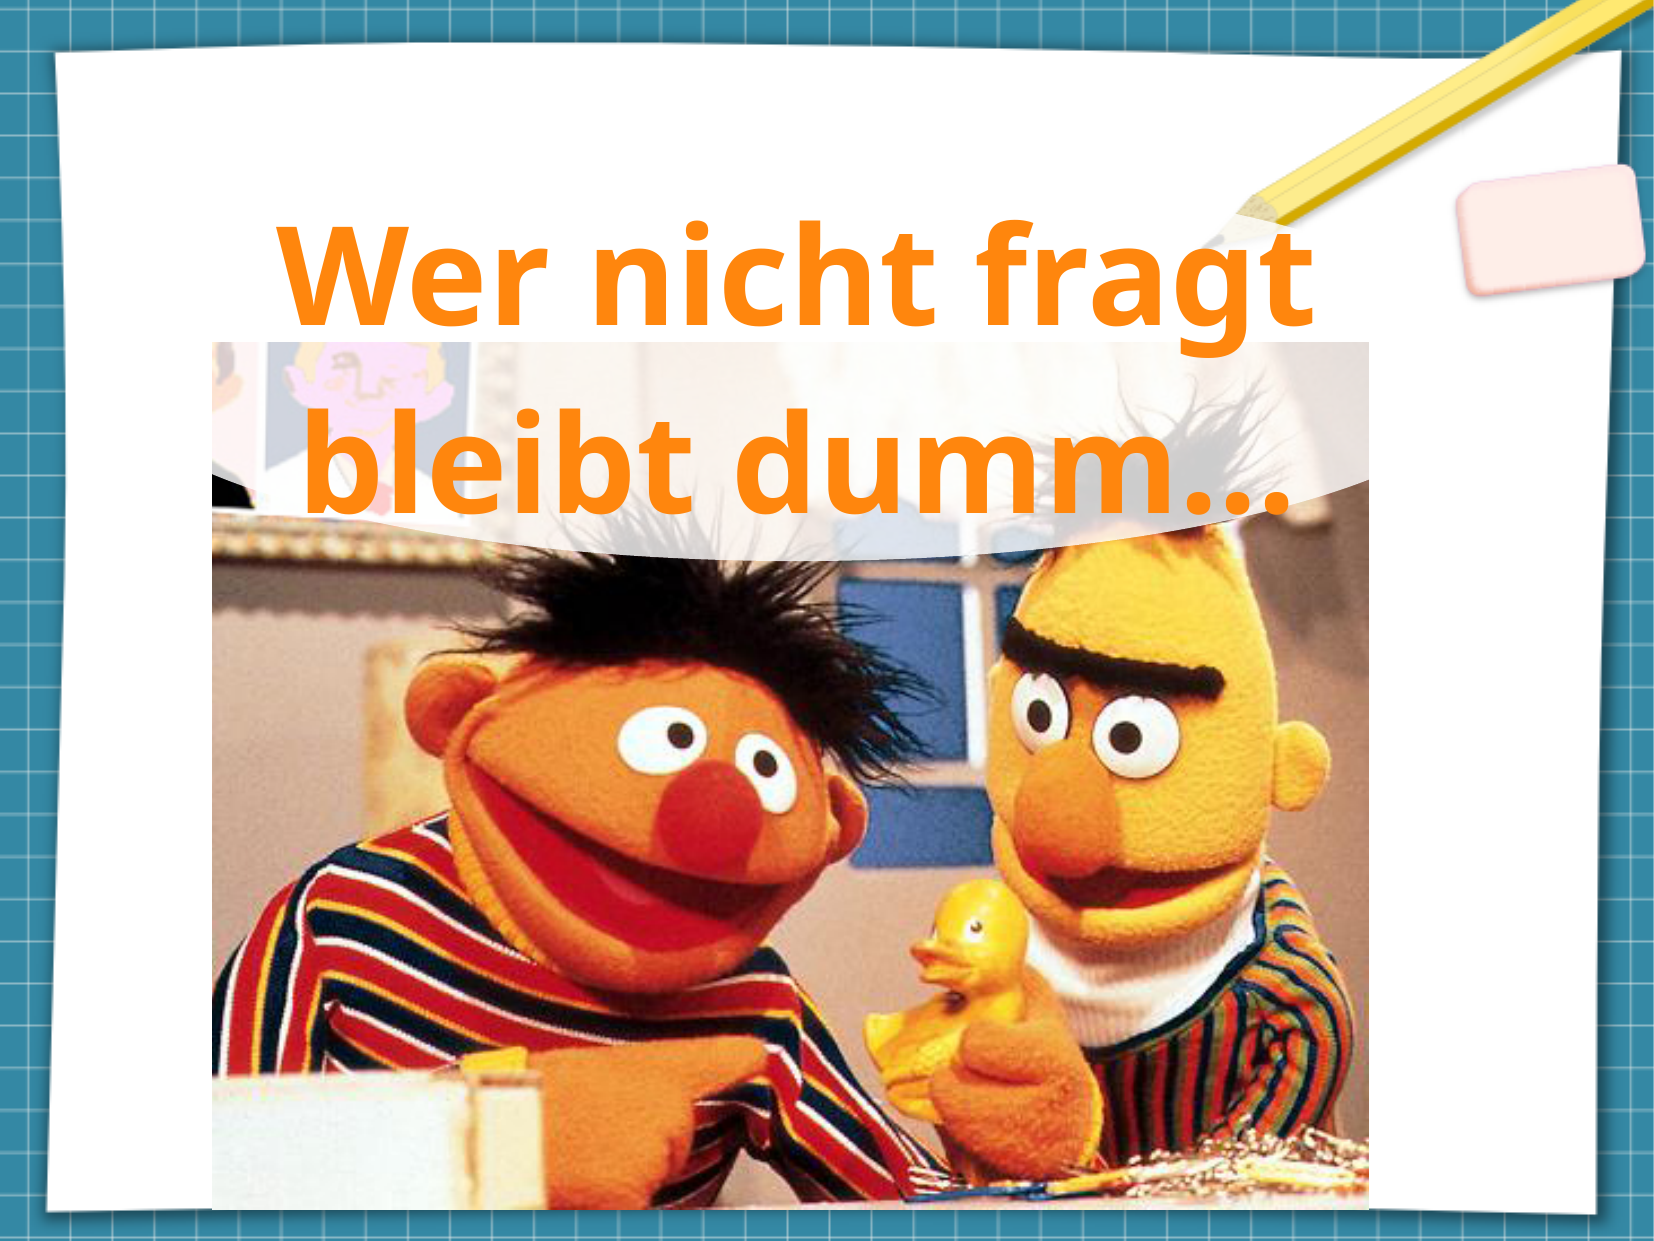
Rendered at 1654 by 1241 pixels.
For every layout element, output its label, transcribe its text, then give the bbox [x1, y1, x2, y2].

picture [0, 0, 1654, 1241]
text_box Wer nicht fragt bleibt dumm... [328, 453, 357, 498]
text_box Wer nicht fragt bleibt dumm... [94, 171, 1501, 562]
